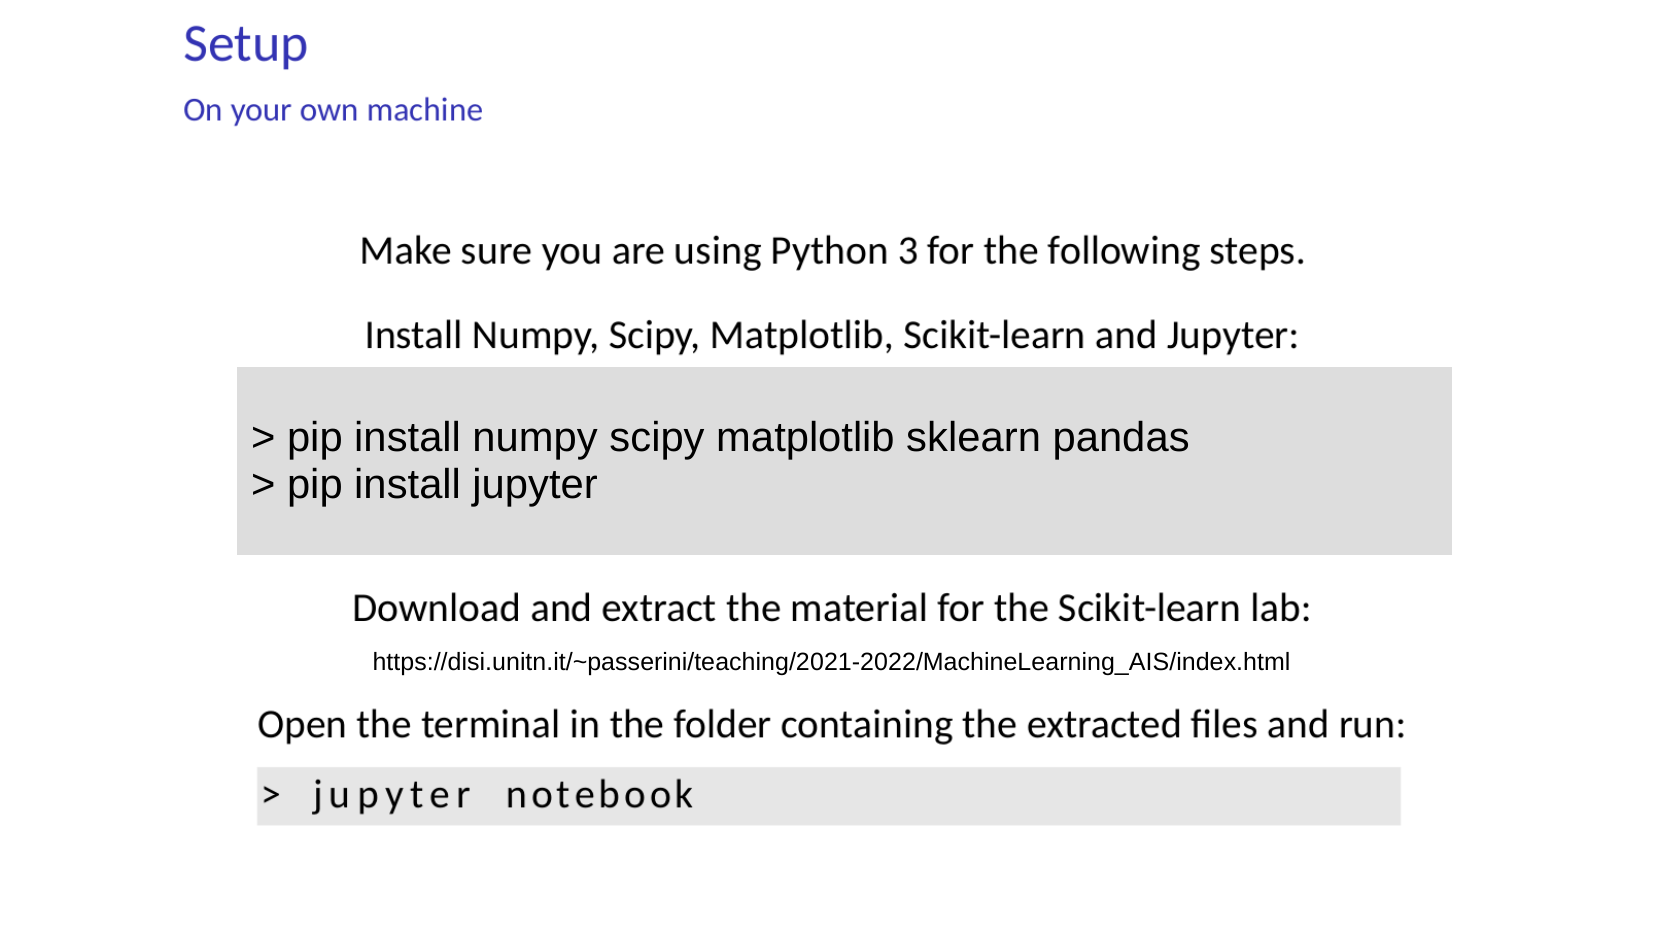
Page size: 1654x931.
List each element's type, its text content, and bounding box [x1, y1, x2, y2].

picture [174, 0, 1483, 931]
text_box > pip install numpy scipy matplotlib sklearn pandas > pip install jupyter [236, 366, 1453, 556]
text_box https://disi.unitn.it/~passerini/teaching/2021-2022/MachineLearning_AIS/index.html [259, 625, 1406, 697]
